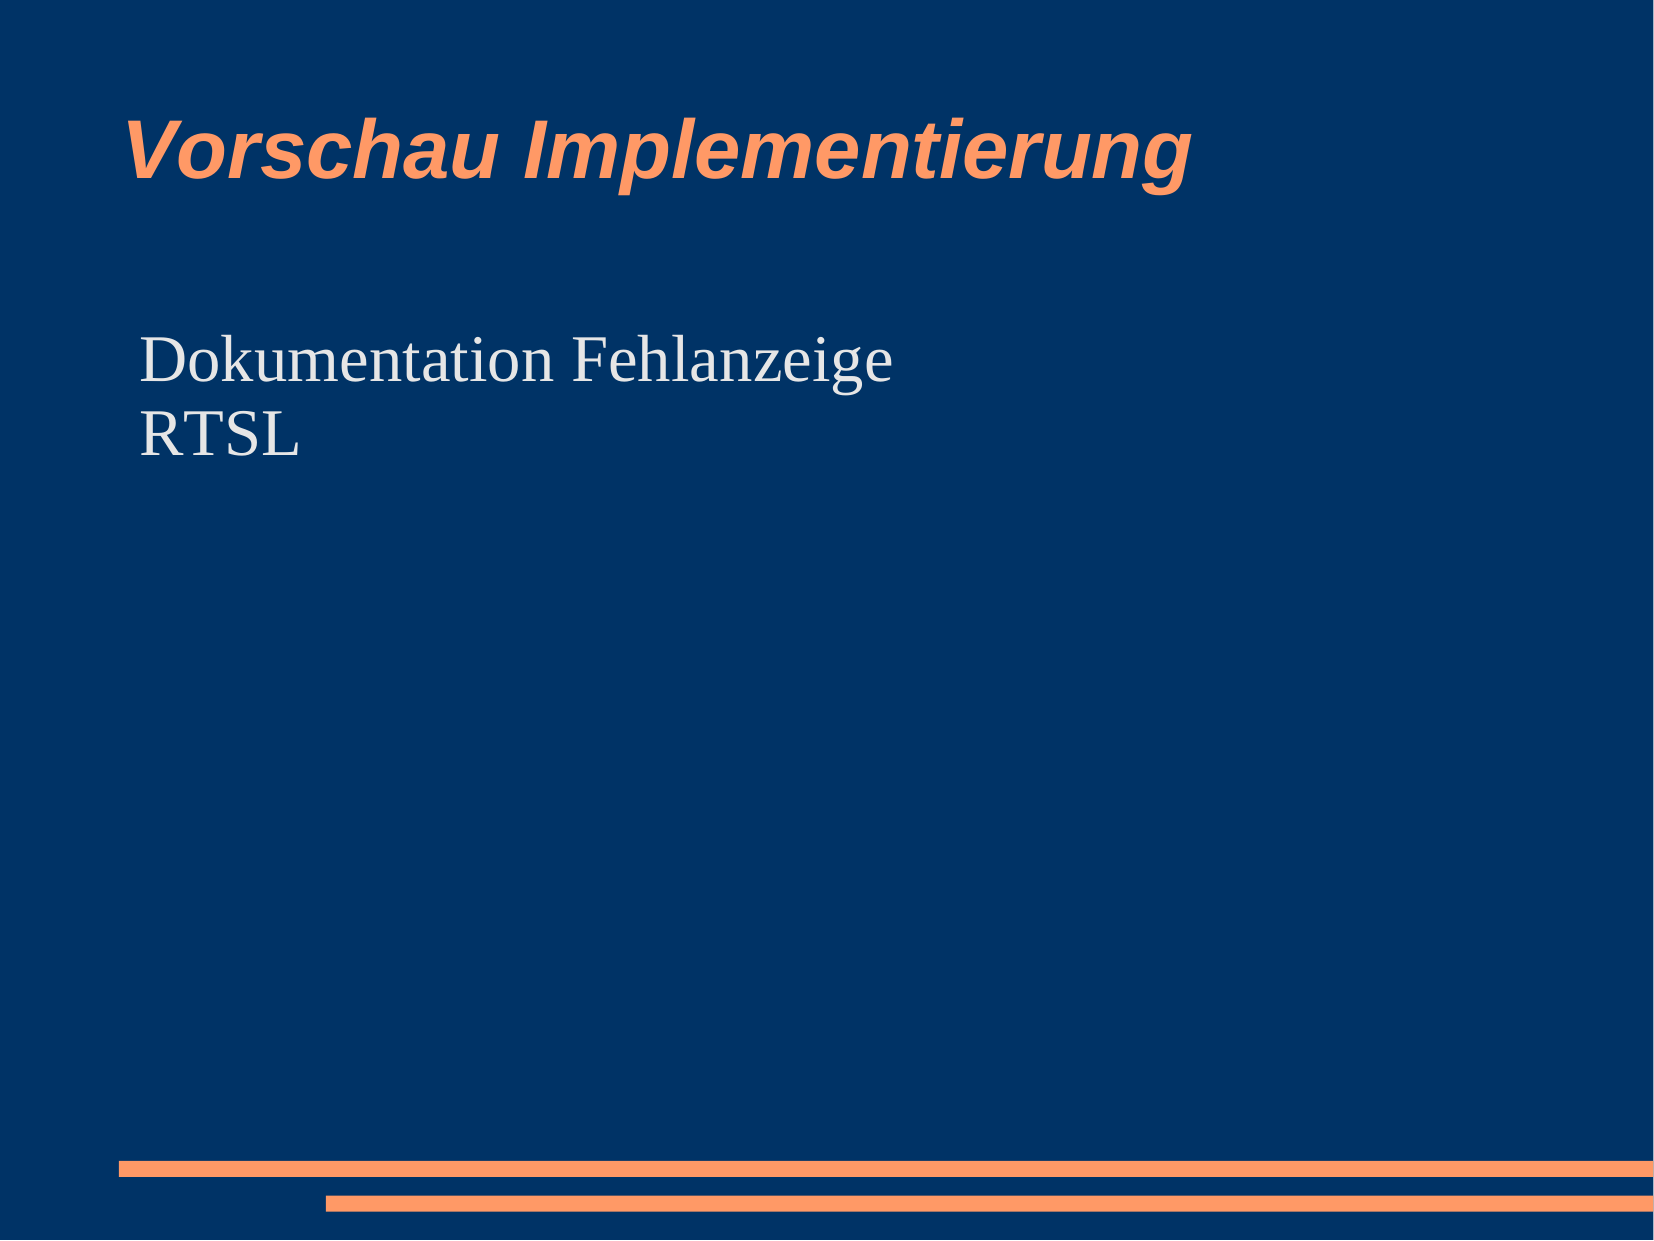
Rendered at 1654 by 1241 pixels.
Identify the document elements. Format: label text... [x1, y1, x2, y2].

list Dokumentation Fehlanzeige RTSL [121, 322, 1561, 1133]
title Vorschau Implementierung [121, 46, 1534, 254]
